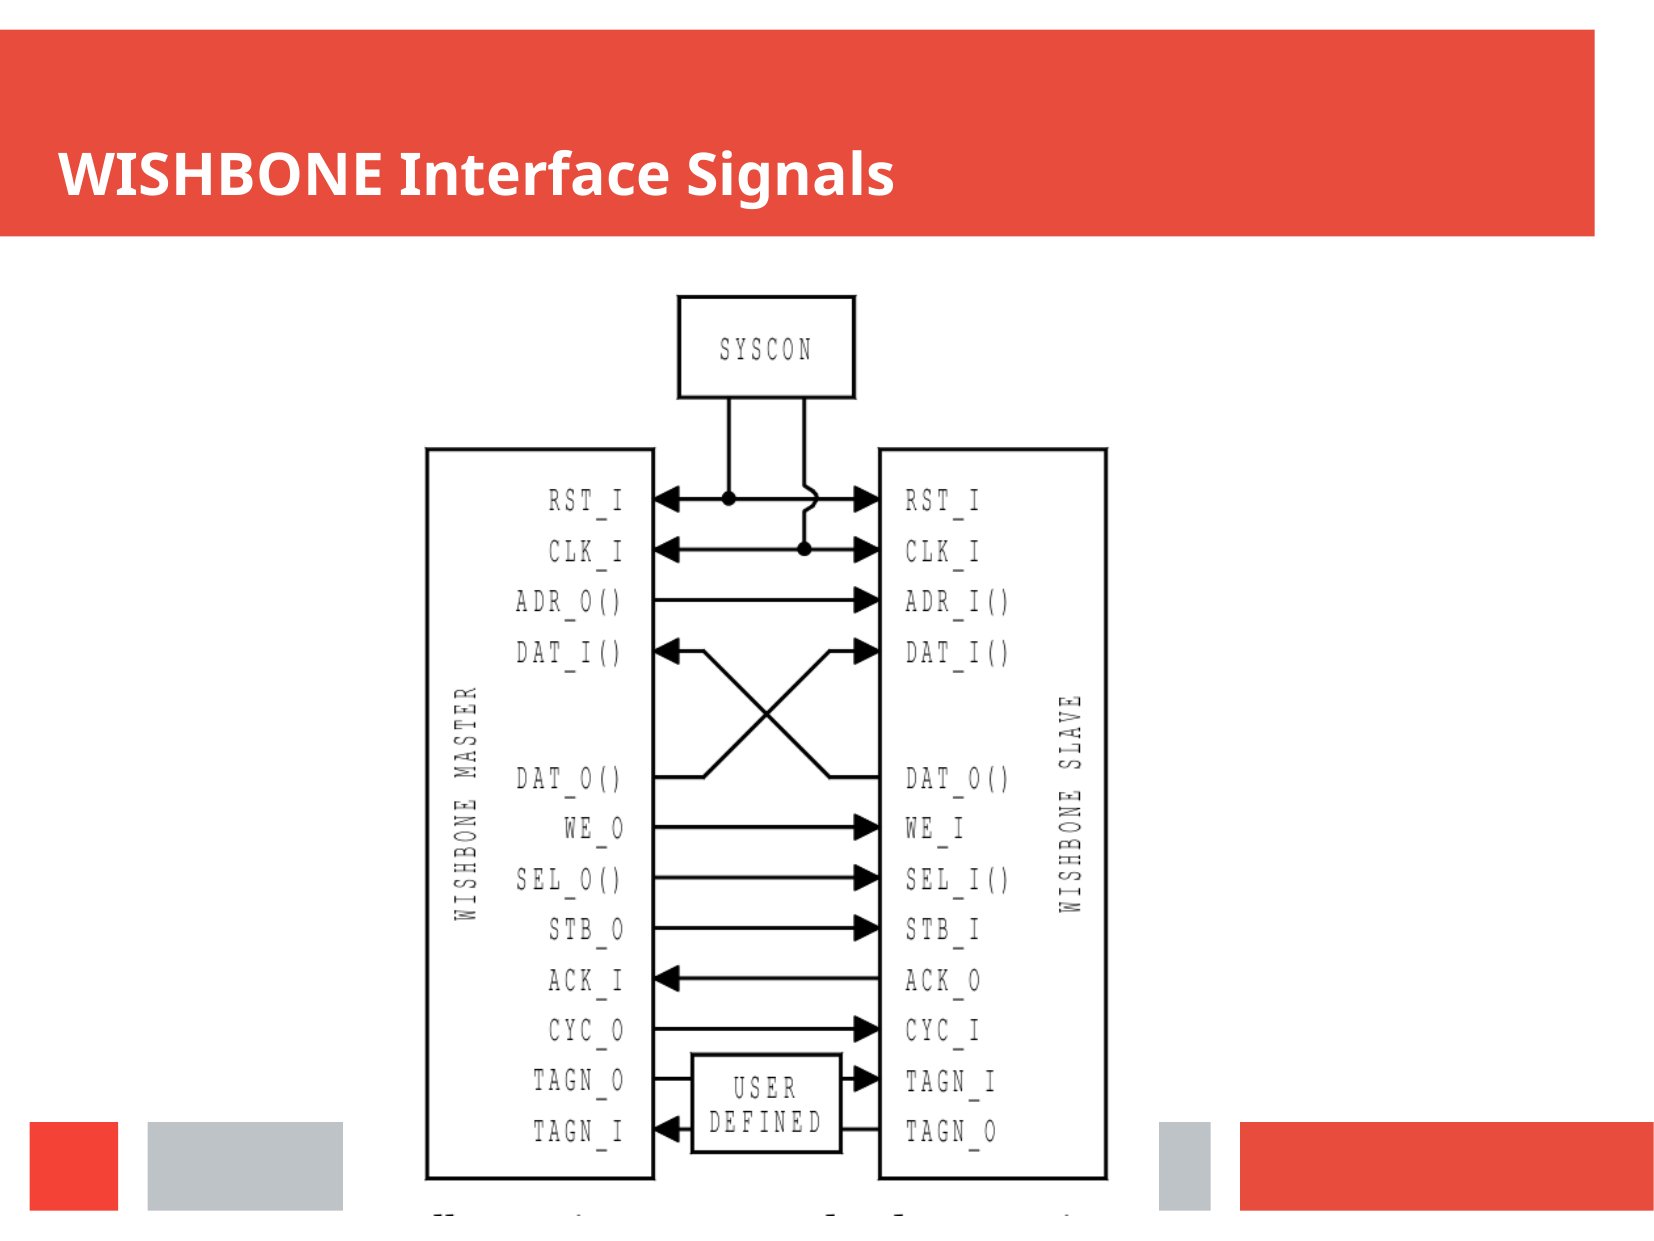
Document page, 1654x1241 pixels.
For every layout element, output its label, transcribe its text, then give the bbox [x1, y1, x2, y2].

title WISHBONE Interface Signals [59, 59, 1595, 207]
picture [343, 261, 1159, 1216]
